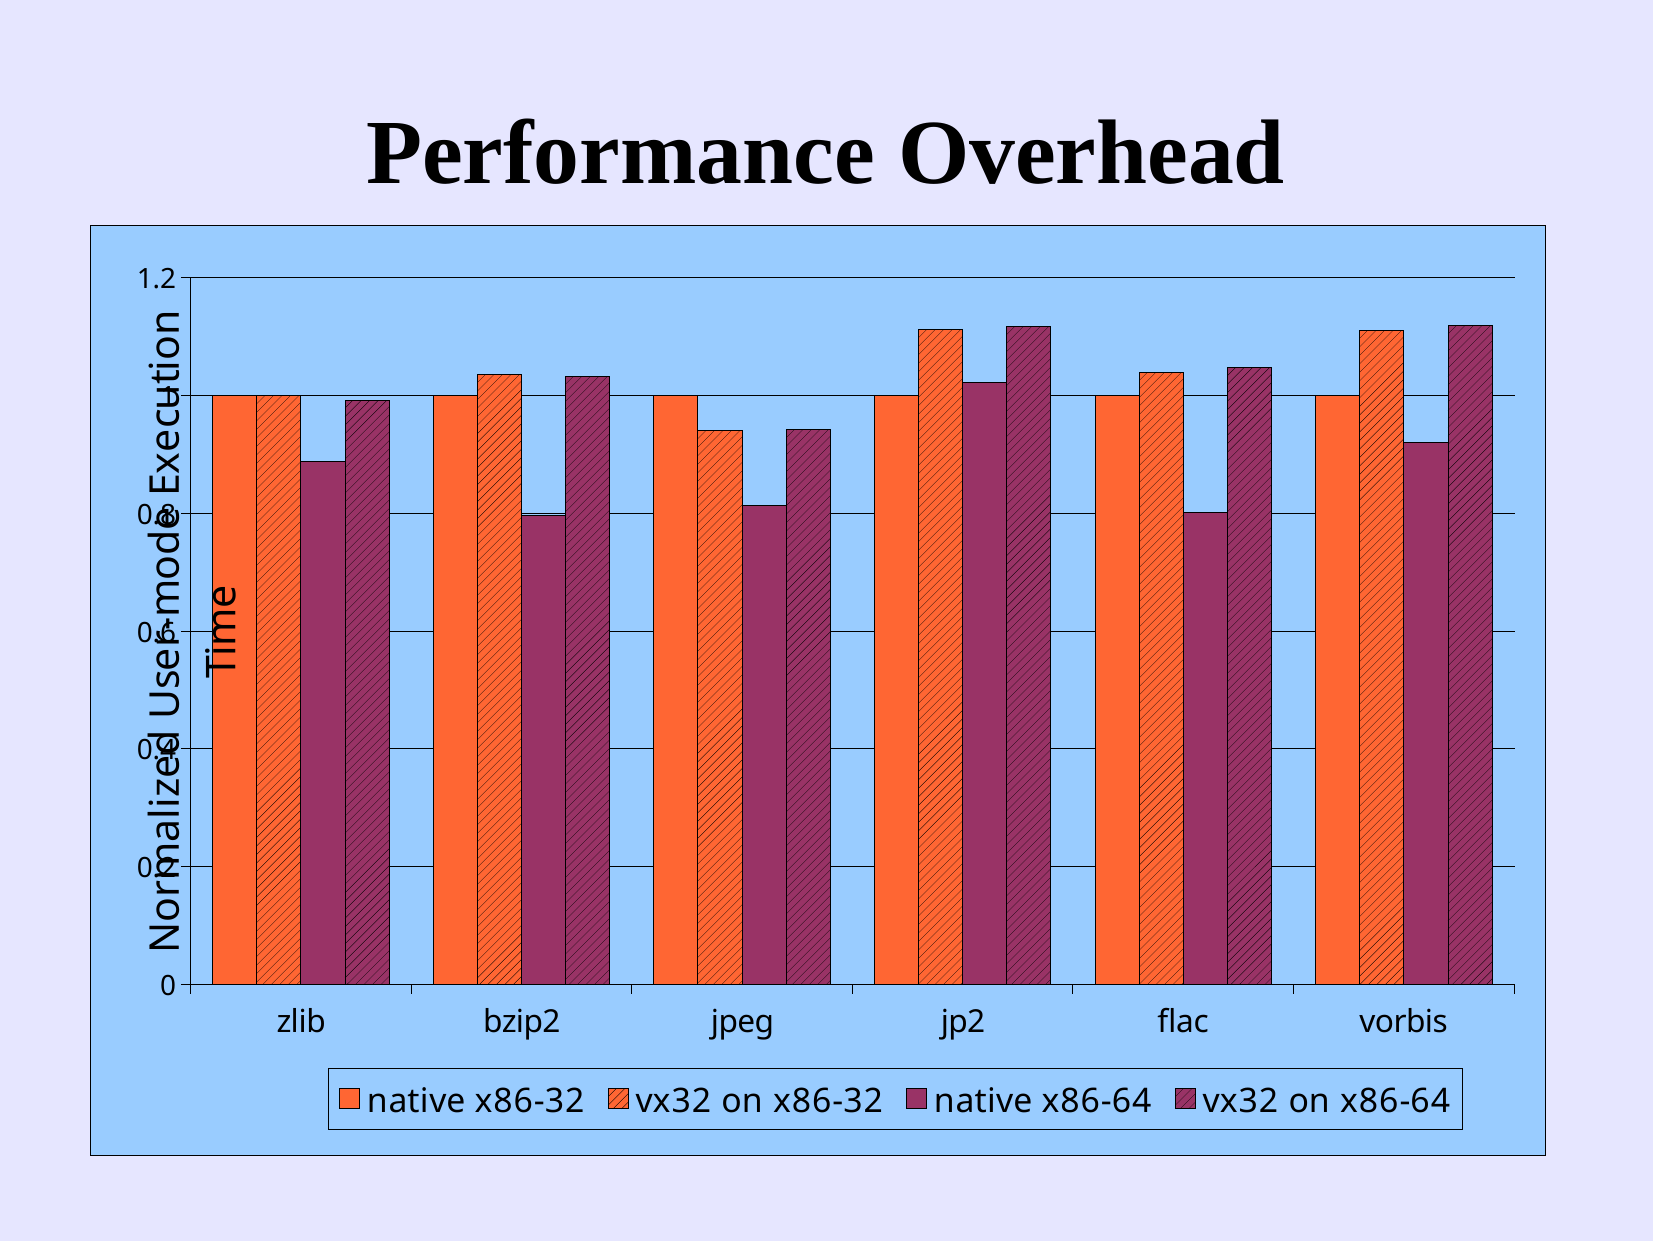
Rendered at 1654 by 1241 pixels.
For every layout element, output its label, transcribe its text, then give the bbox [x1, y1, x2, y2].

title Performance Overhead [82, 49, 1571, 257]
chart [90, 225, 1546, 1156]
